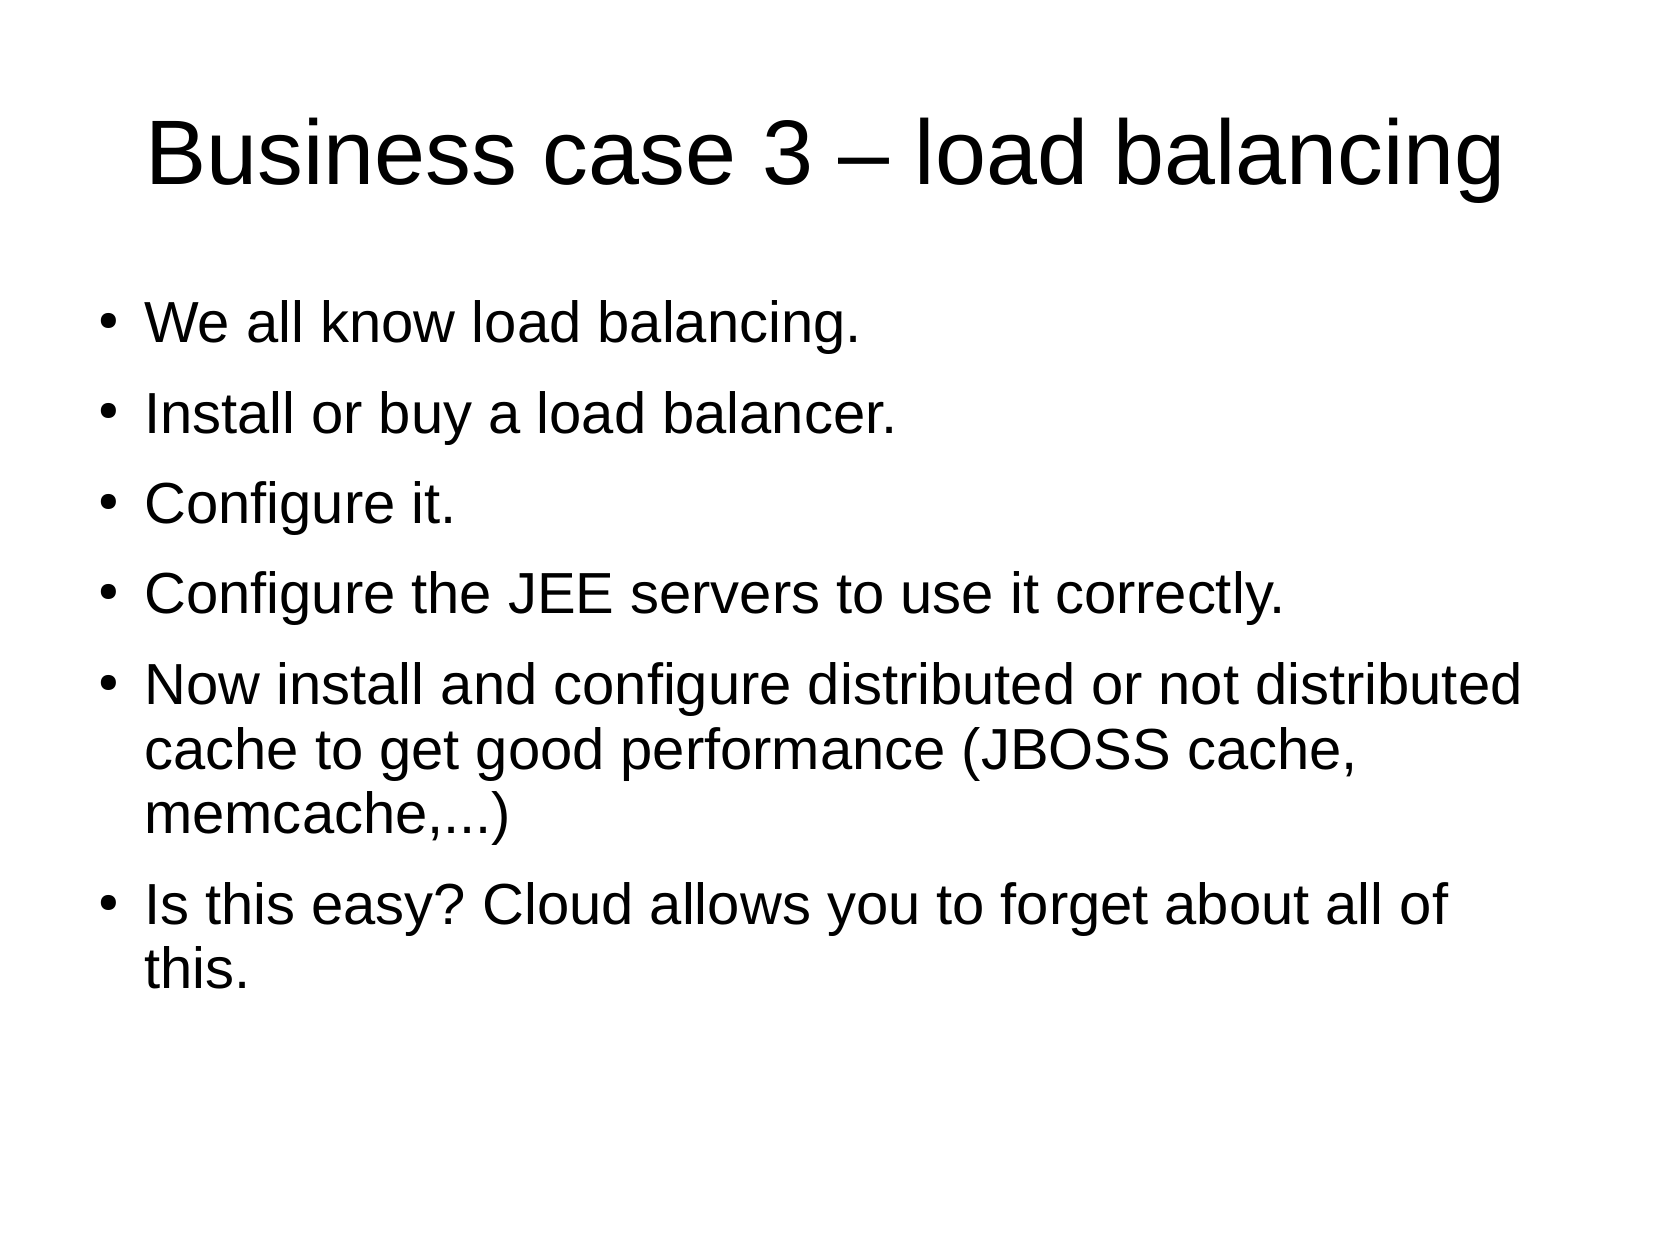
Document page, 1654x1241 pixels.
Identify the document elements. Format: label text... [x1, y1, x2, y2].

list We all know load balancing. Install or buy a load balancer. Configure it. Configure the JEE servers to use it correctly. Now install and configure distributed or not distributed cache to get good performance (JBOSS cache, memcache,...) Is this easy? Cloud allows you to forget about all of this. [82, 290, 1538, 1010]
title Business case 3 – load balancing [82, 49, 1571, 257]
